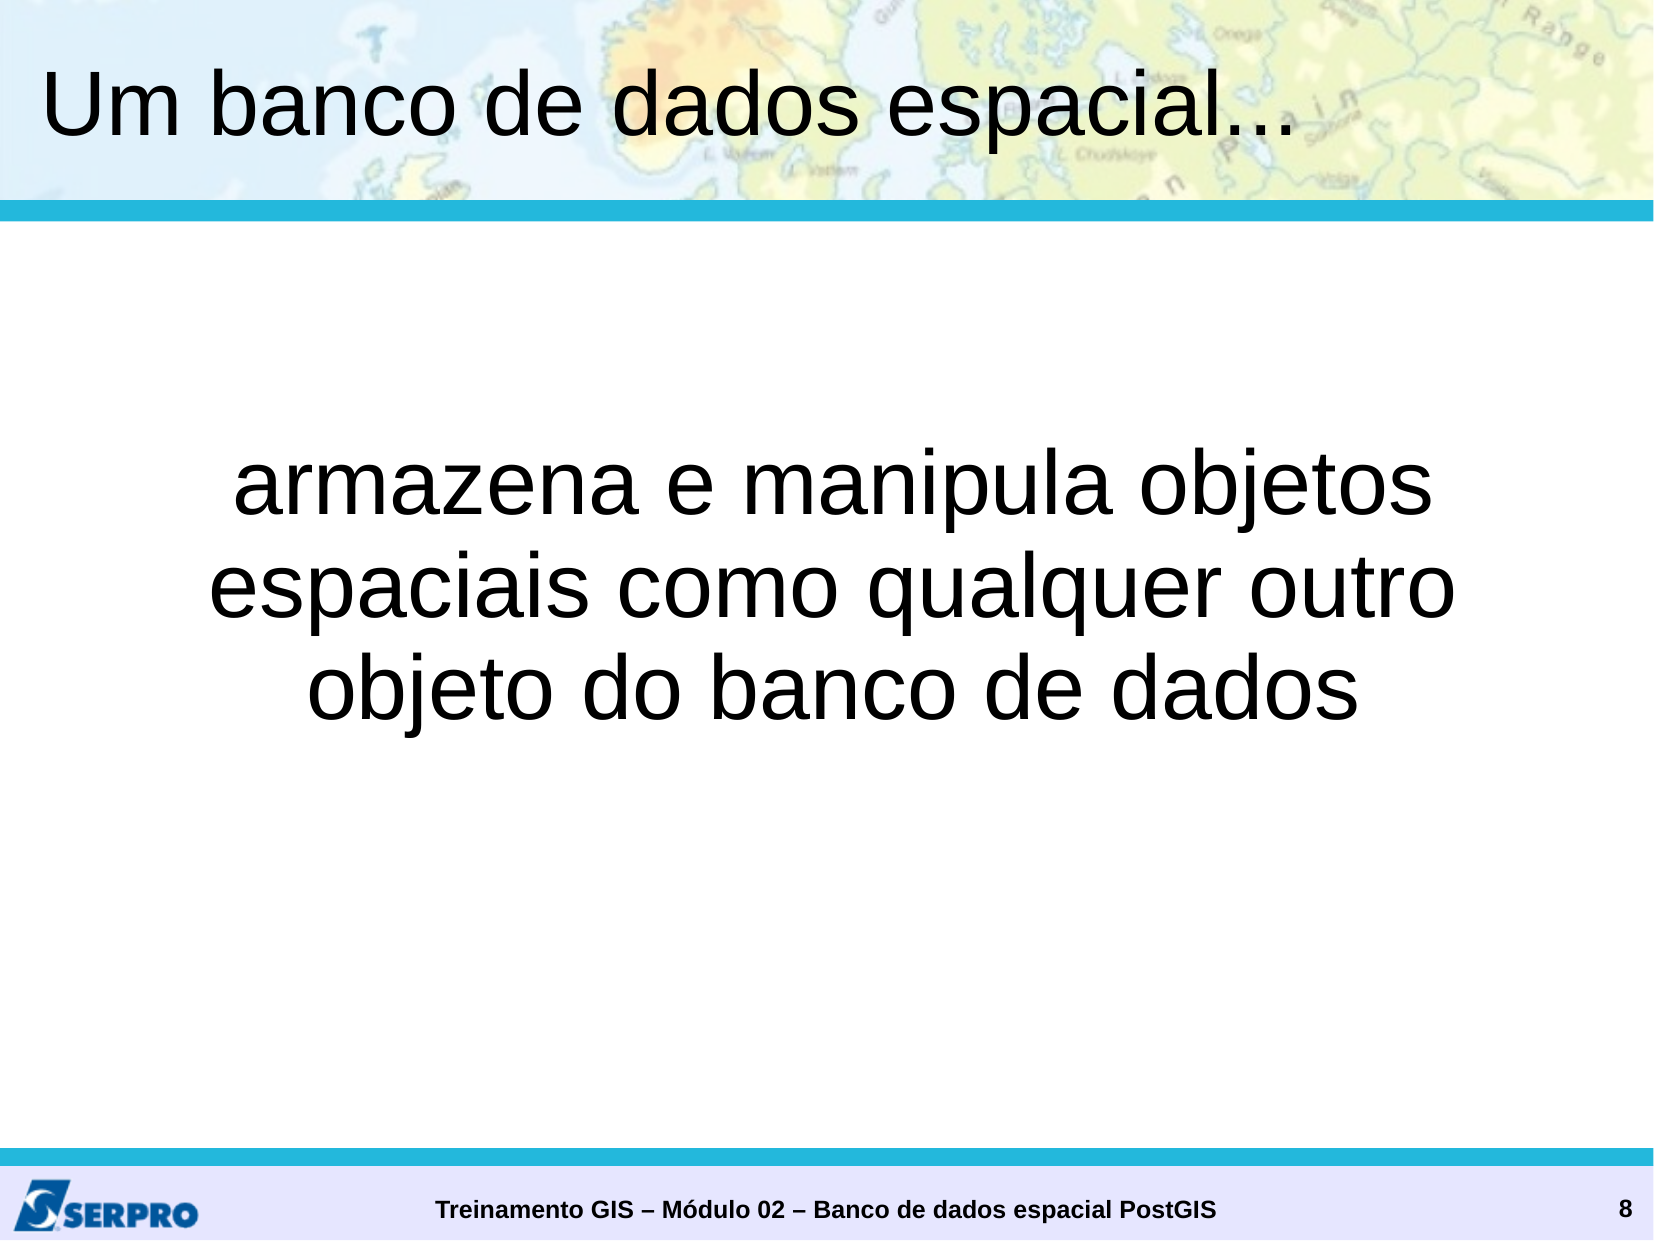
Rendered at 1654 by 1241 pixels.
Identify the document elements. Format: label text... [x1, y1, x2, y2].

text_box armazena e manipula objetos espaciais como qualquer outro objeto do banco de dados [60, 424, 1608, 816]
picture [10, 1177, 201, 1235]
title Um banco de dados espacial... [40, 49, 1614, 159]
